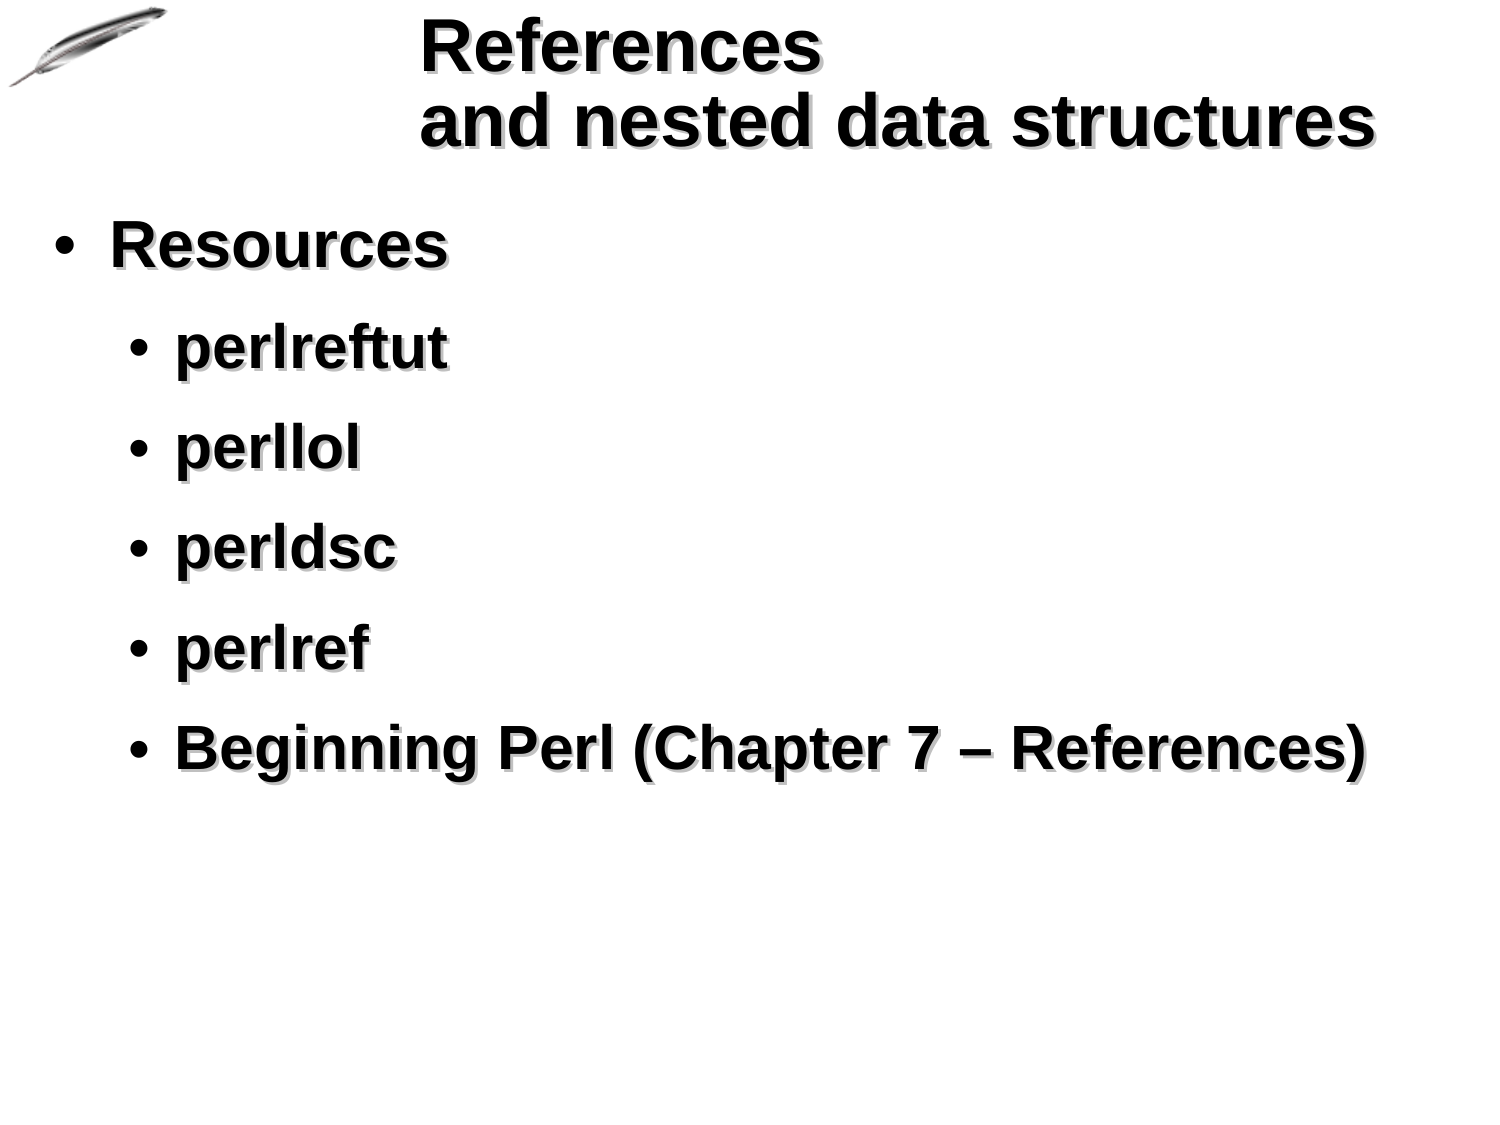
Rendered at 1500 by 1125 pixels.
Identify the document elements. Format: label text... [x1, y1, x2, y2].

list Resources perlreftut perllol perldsc perlref Beginning Perl (Chapter 7 – References) [53, 207, 1447, 1084]
title References and nested data structures [419, 0, 1459, 176]
picture [5, 5, 173, 89]
